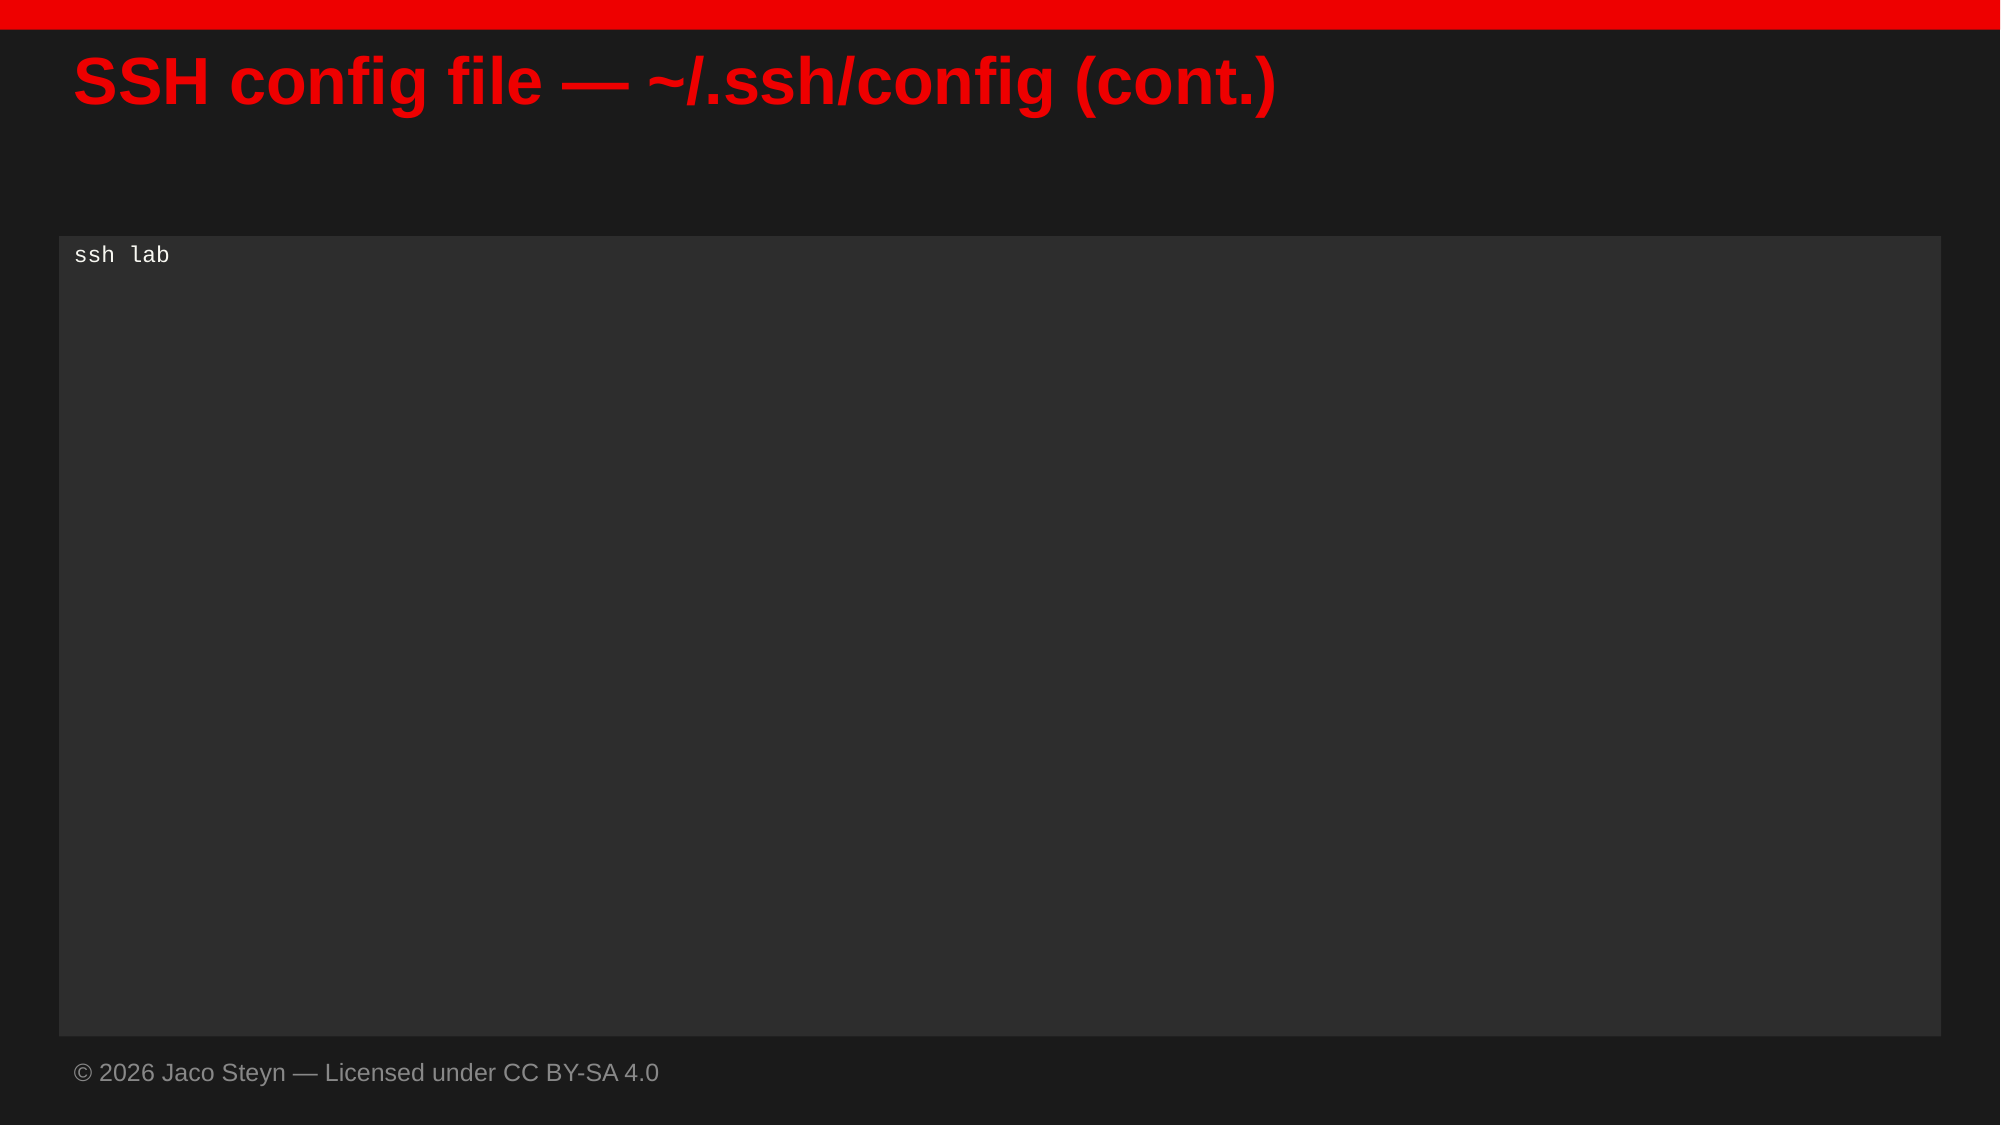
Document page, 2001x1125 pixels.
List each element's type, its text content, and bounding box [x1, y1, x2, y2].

text_box © 2026 Jaco Steyn — Licensed under CC BY-SA 4.0 [59, 1051, 1942, 1093]
text_box ssh lab [59, 236, 1942, 1037]
text_box SSH config file — ~/.ssh/config (cont.) [59, 36, 1942, 208]
text_box [0, 0, 2001, 30]
